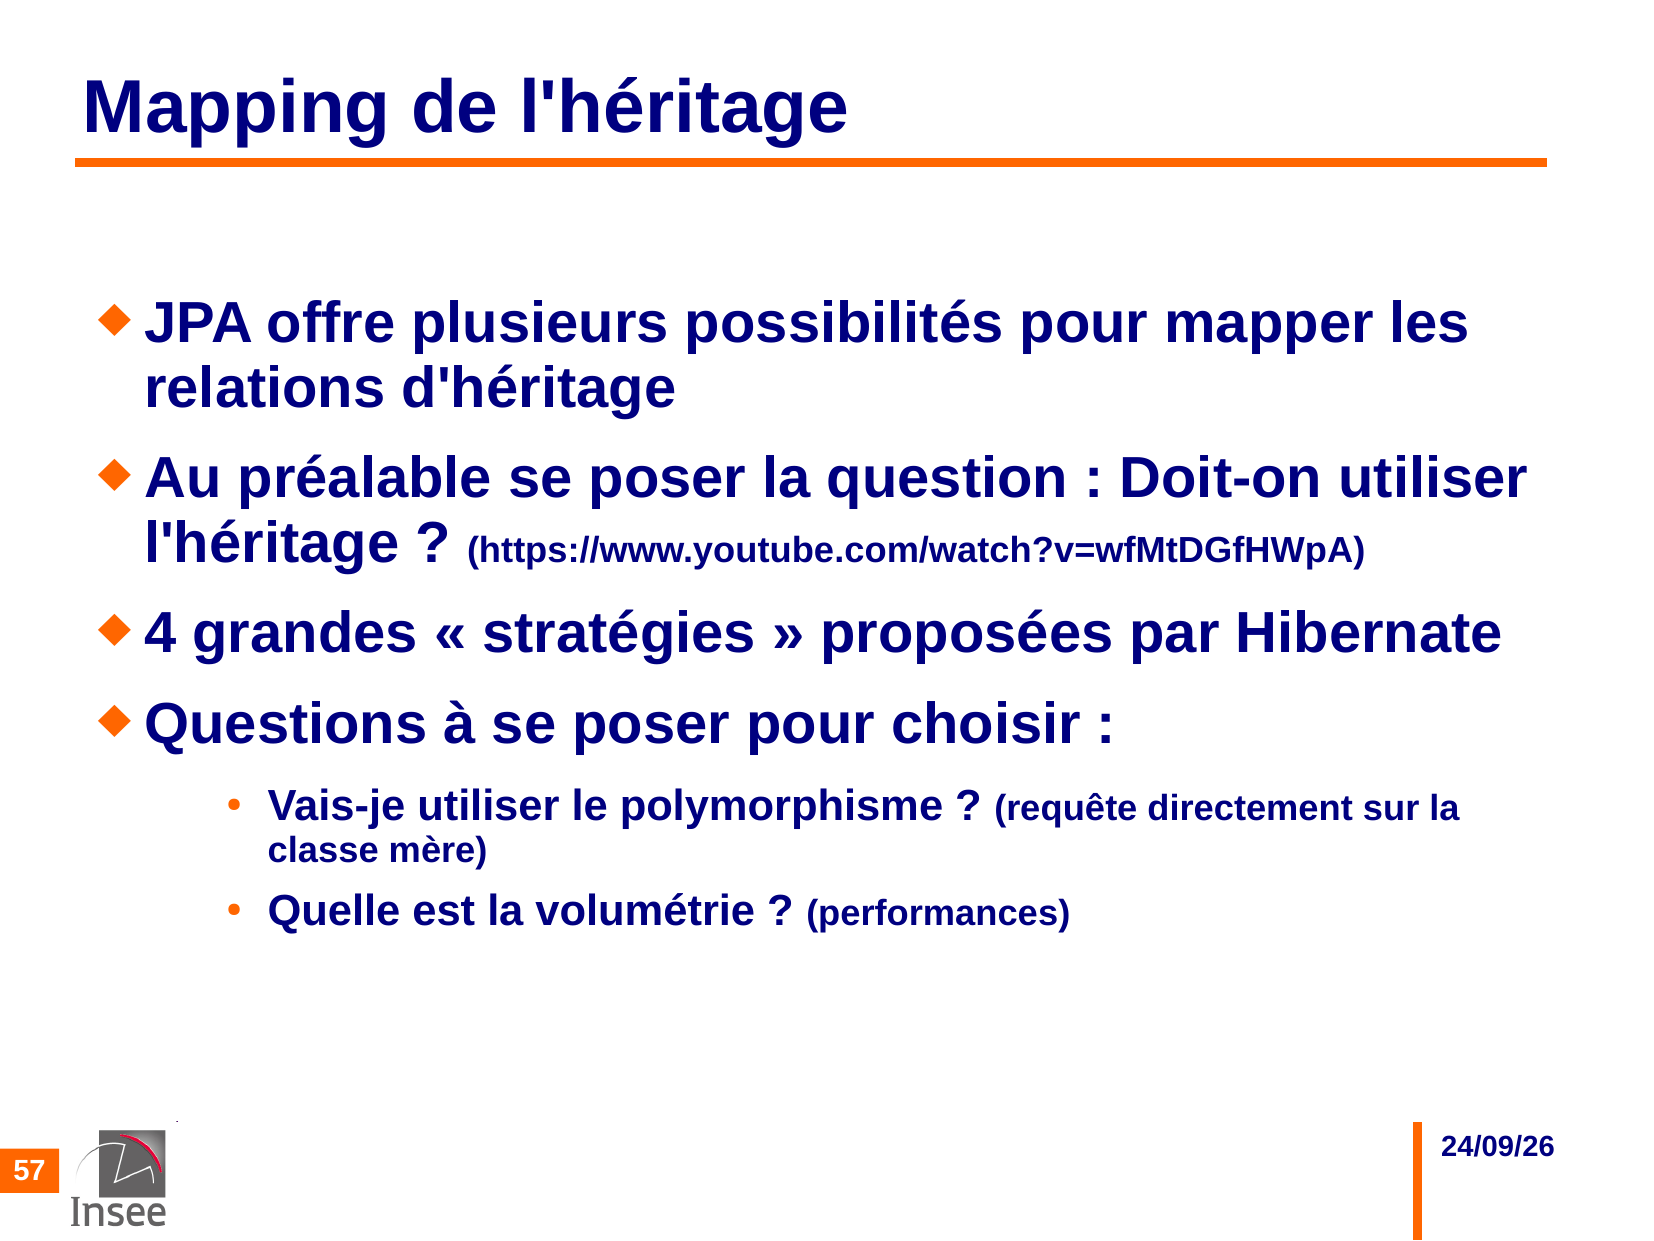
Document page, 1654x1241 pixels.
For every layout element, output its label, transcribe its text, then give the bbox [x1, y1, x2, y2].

picture [62, 1121, 178, 1241]
title Mapping de l'héritage [82, 49, 1619, 163]
list JPA offre plusieurs possibilités pour mapper les relations d'héritage Au préalable se poser la question : Doit-on utiliser l'héritage ? (https://www.youtube.com/watch?v=wfMtDGfHWpA) 4 grandes « stratégies » proposées par Hibernate Questions à se poser pour choisir : Vais-je utiliser le polymorphisme ? (requête directement sur la classe mère) Quelle est la volumétrie ? (performances) [82, 290, 1571, 1010]
